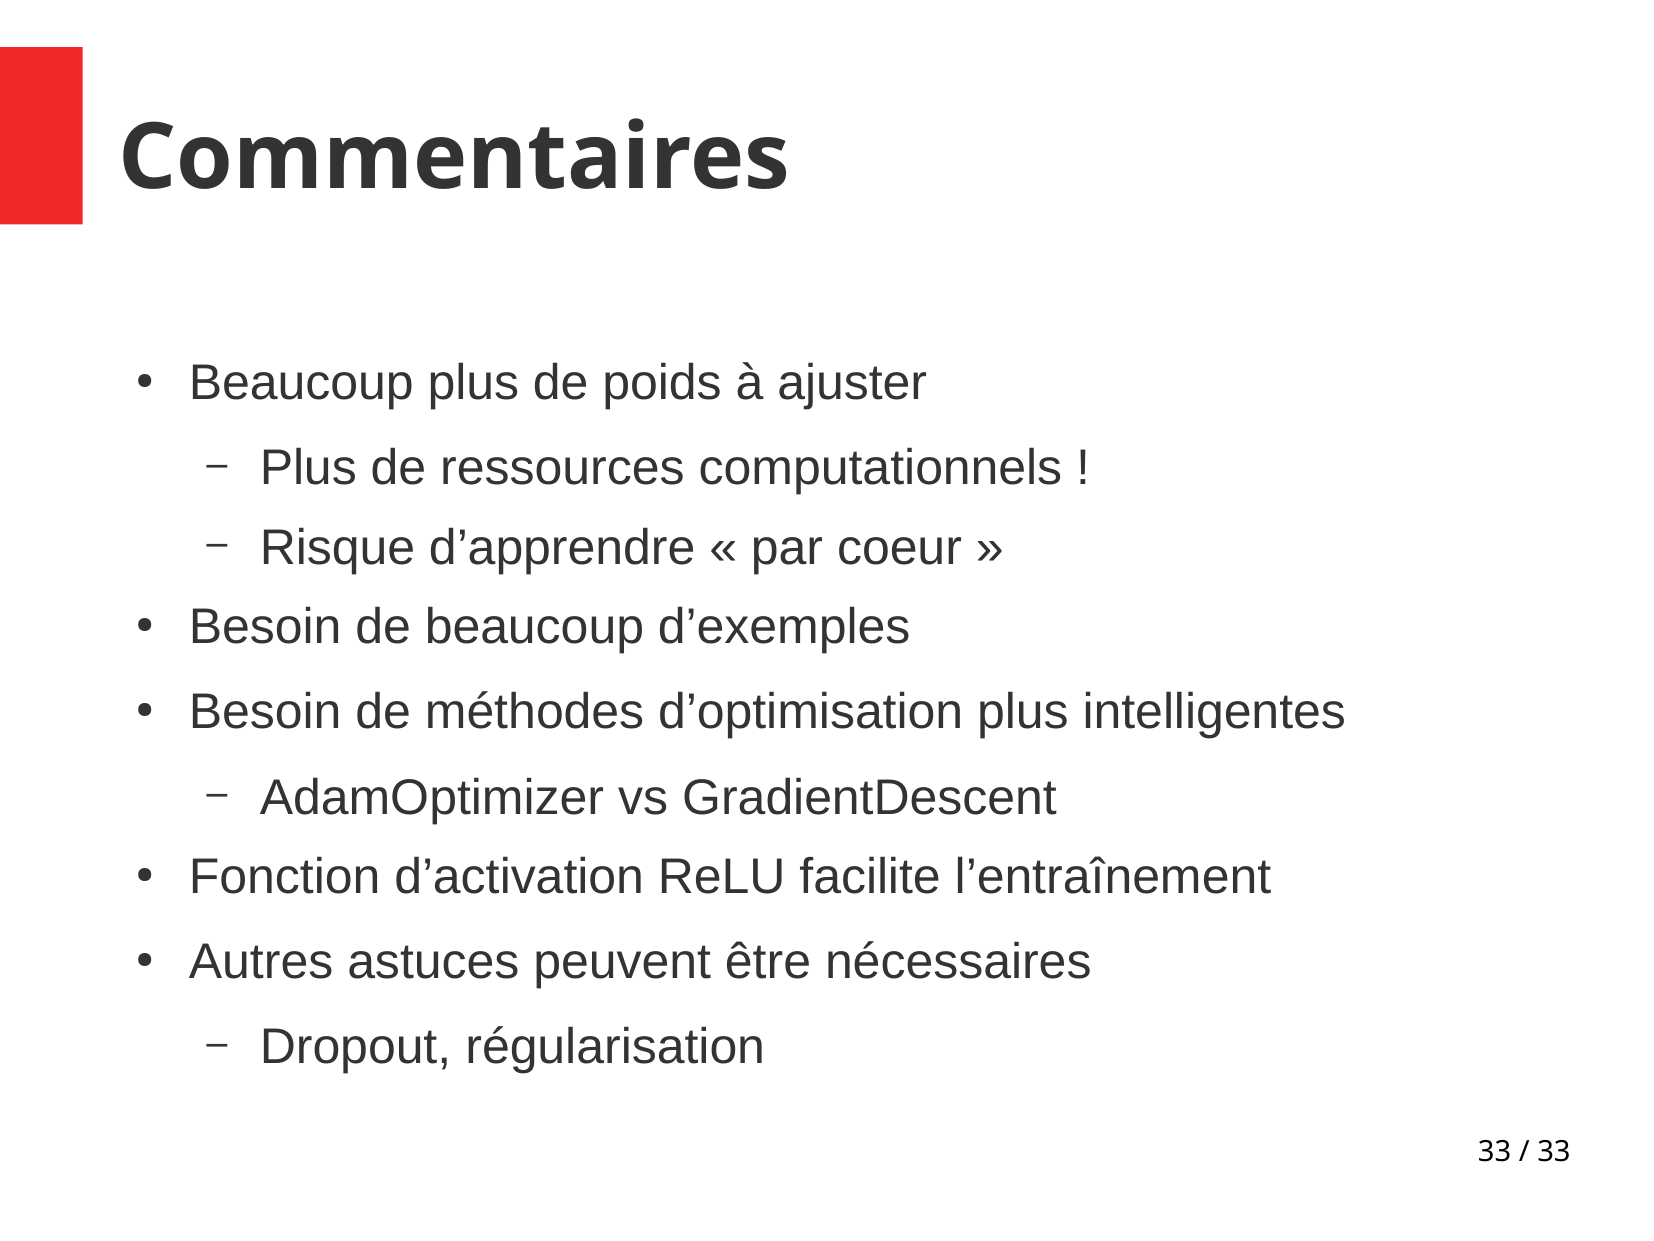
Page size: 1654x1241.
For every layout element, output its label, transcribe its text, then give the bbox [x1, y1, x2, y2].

list Beaucoup plus de poids à ajuster Plus de ressources computationnels ! Risque d’apprendre « par coeur » Besoin de beaucoup d’exemples Besoin de méthodes d’optimisation plus intelligentes AdamOptimizer vs GradientDescent Fonction d’activation ReLU facilite l’entraînement Autres astuces peuvent être nécessaires Dropout, régularisation [118, 354, 1536, 1074]
title Commentaires [118, 49, 1571, 257]
